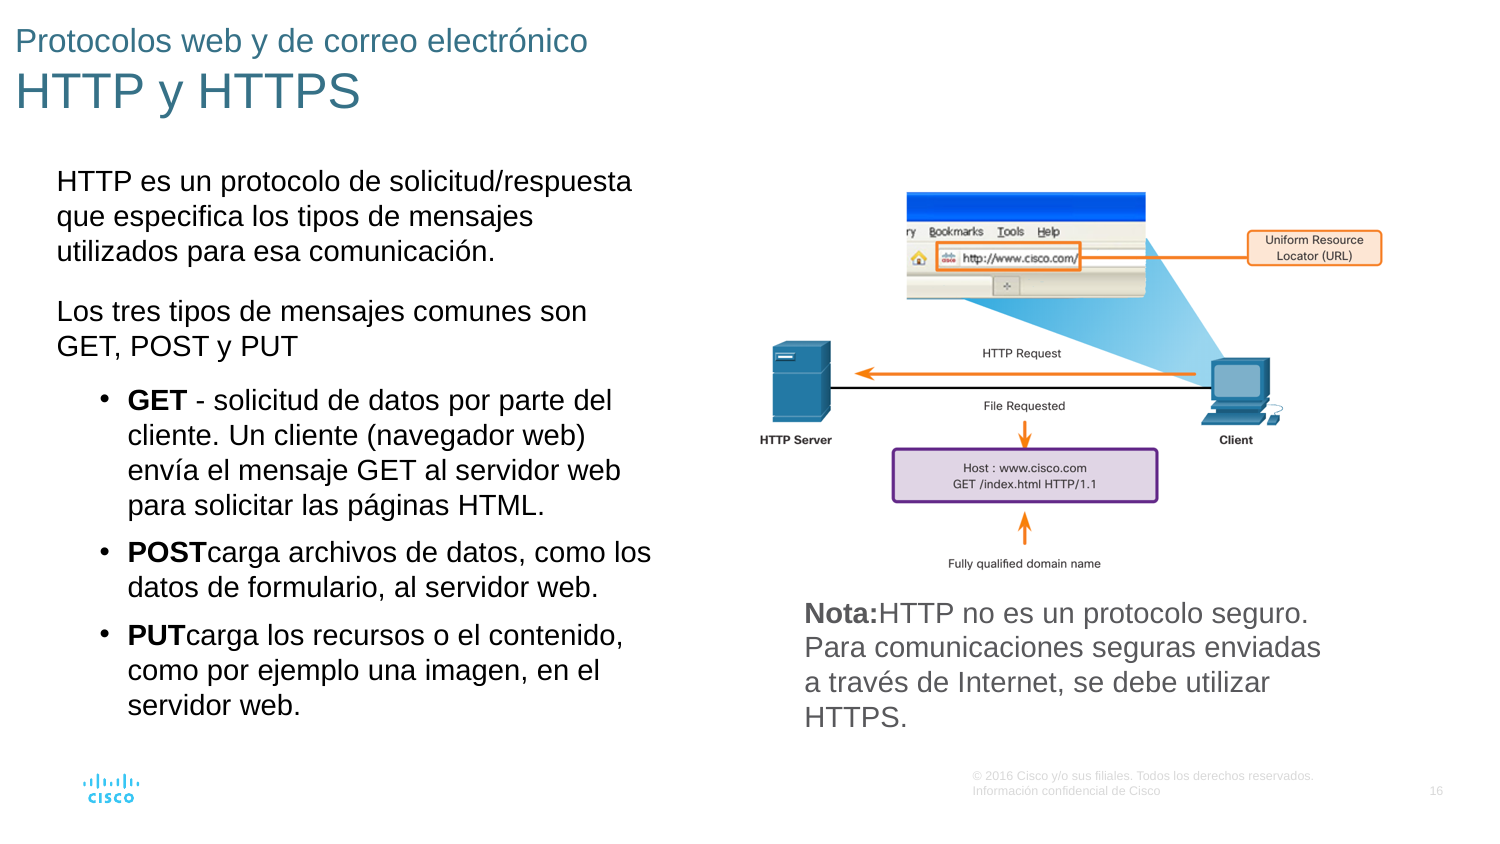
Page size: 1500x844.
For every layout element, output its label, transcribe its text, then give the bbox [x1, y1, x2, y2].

list HTTP es un protocolo de solicitud/respuesta que especifica los tipos de mensajes utilizados para esa comunicación. Los tres tipos de mensajes comunes son GET, POST y PUT GET - solicitud de datos por parte del cliente. Un cliente (navegador web) envía el mensaje GET al servidor web para solicitar las páginas HTML. POSTcarga archivos de datos, como los datos de formulario, al servidor web. PUTcarga los recursos o el contenido, como por ejemplo una imagen, en el servidor web. [41, 155, 686, 760]
title Protocolos web y de correo electrónico HTTP y HTTPS [0, 6, 1500, 131]
text_box Nota:HTTP no es un protocolo seguro. Para comunicaciones seguras enviadas a través de Internet, se debe utilizar HTTPS. [789, 587, 1345, 742]
picture [727, 172, 1406, 587]
